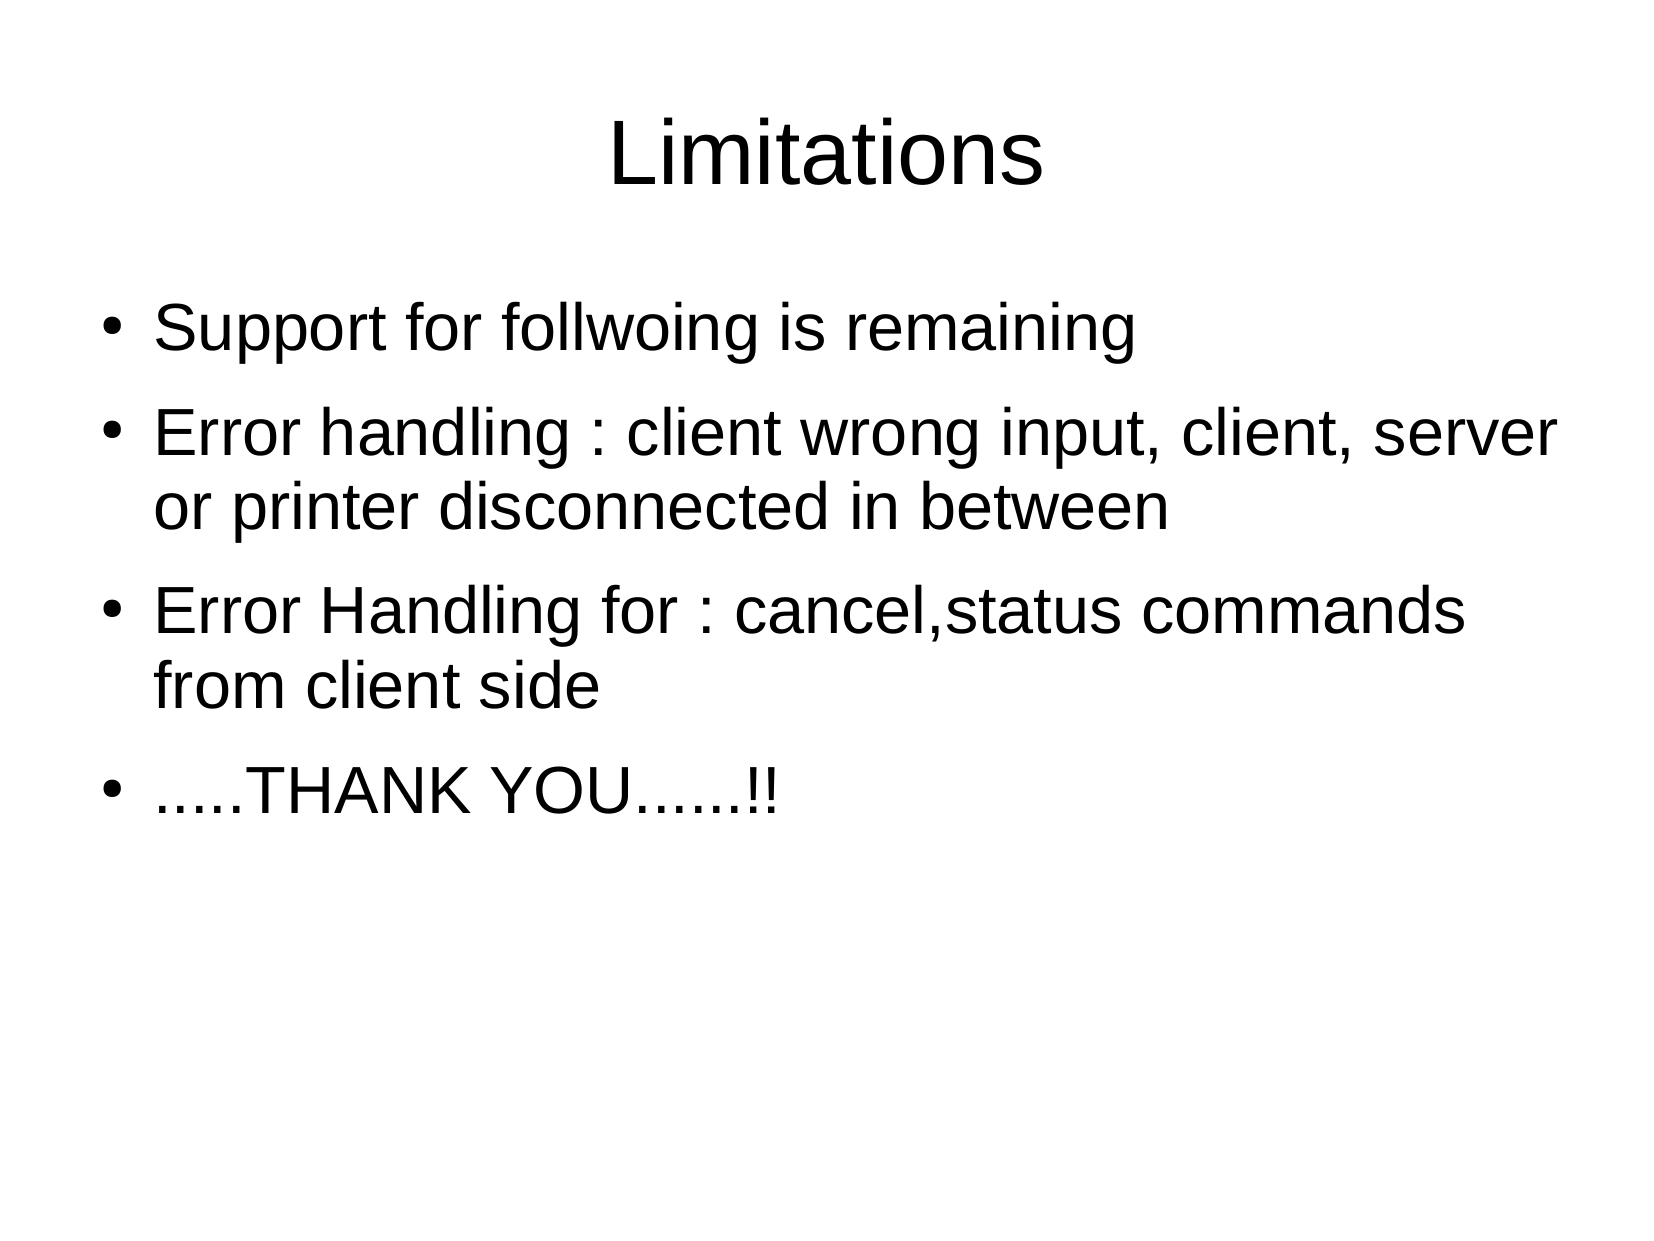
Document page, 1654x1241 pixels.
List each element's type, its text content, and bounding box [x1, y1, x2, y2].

list Support for follwoing is remaining Error handling : client wrong input, client, server or printer disconnected in between Error Handling for : cancel,status commands from client side .....THANK YOU......!! [82, 290, 1571, 1094]
title Limitations [82, 56, 1571, 250]
